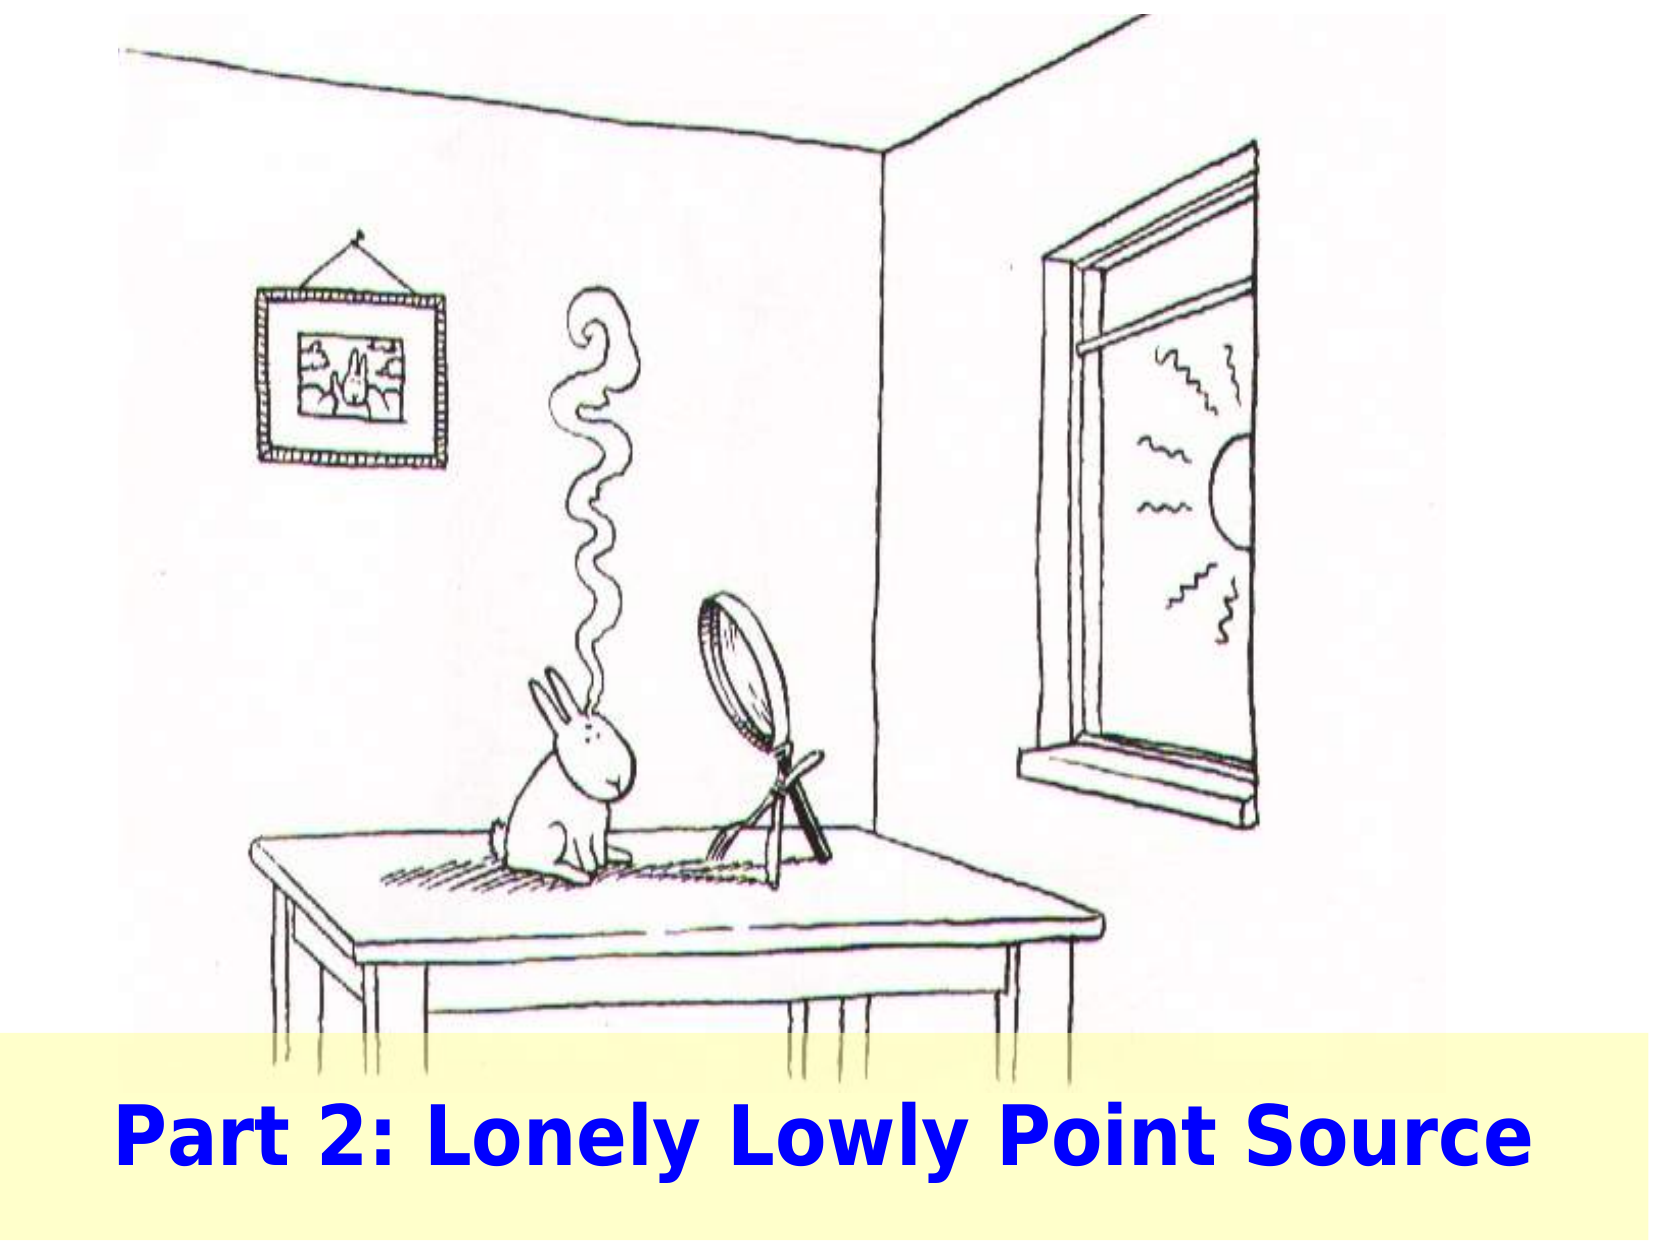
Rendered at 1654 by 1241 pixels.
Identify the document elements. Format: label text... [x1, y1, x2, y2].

title Part 2: Lonely Lowly Point Source [0, 1032, 1649, 1241]
picture [118, 14, 1446, 1032]
